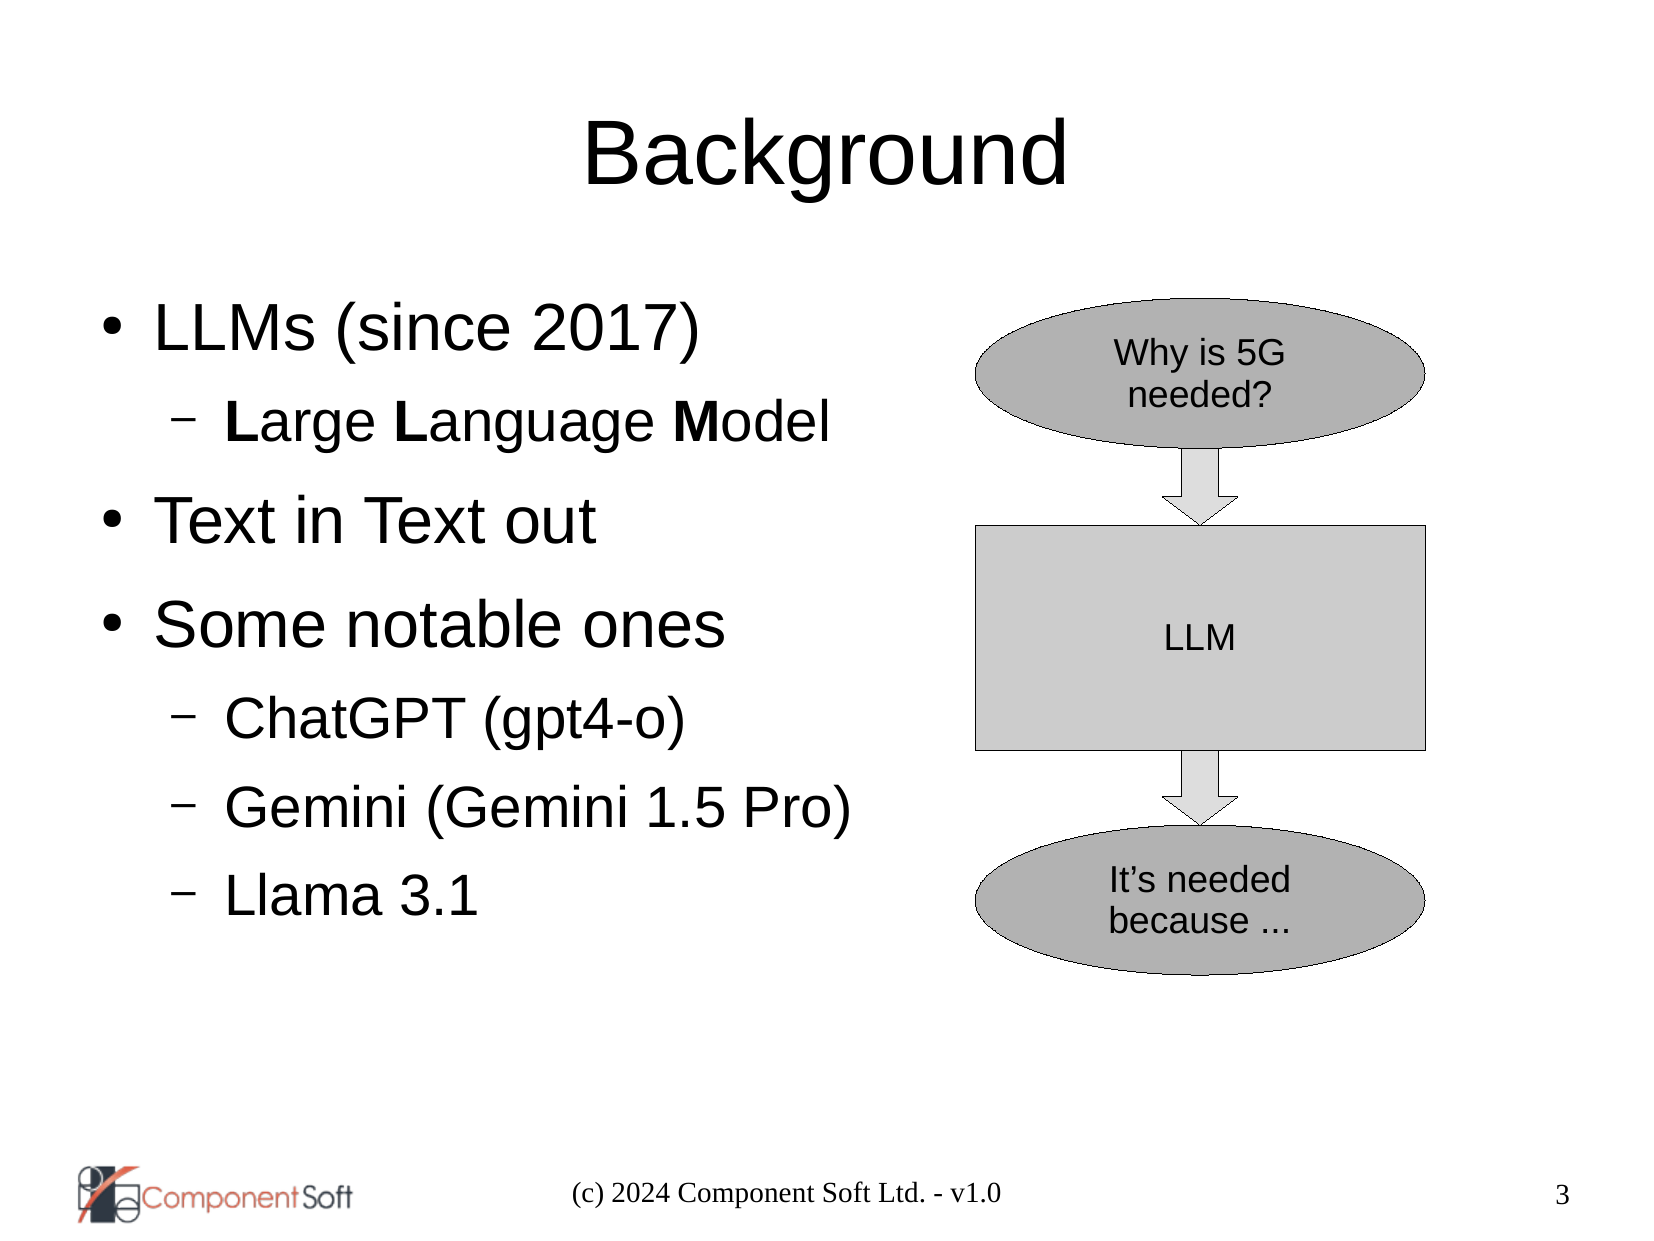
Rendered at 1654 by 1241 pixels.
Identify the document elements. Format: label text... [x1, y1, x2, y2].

text_box [1162, 751, 1238, 825]
list LLMs (since 2017) Large Language Model Text in Text out Some notable ones ChatGPT (gpt4-o) Gemini (Gemini 1.5 Pro) Llama 3.1 [82, 290, 1571, 1010]
title Background [82, 49, 1571, 257]
text_box LLM [975, 525, 1426, 751]
picture [75, 1162, 357, 1227]
text_box [1162, 449, 1238, 525]
text_box Why is 5G needed? [975, 298, 1426, 449]
text_box It’s needed because ... [975, 825, 1426, 976]
